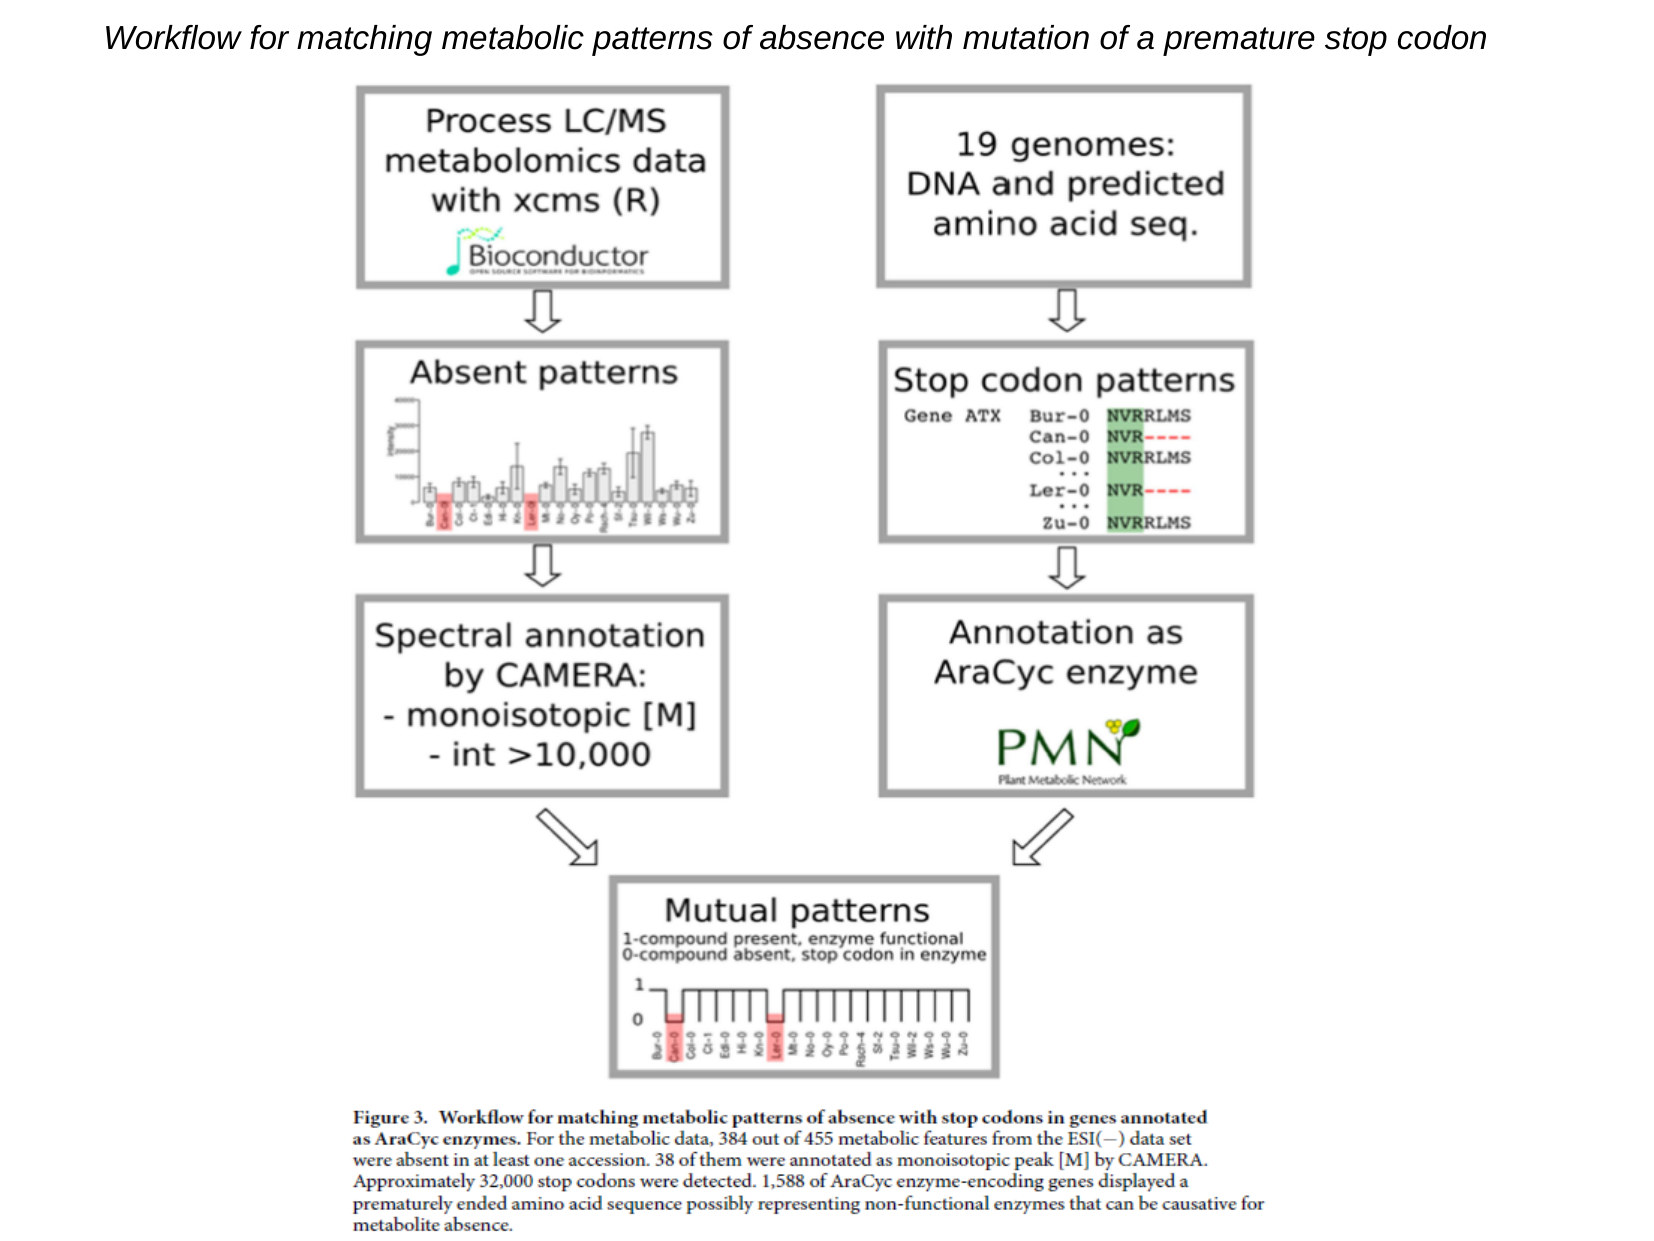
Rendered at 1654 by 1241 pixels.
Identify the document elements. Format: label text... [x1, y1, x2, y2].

text_box Workflow for matching metabolic patterns of absence with mutation of a premature stop codon [88, 11, 1577, 111]
picture [280, 111, 1300, 1241]
